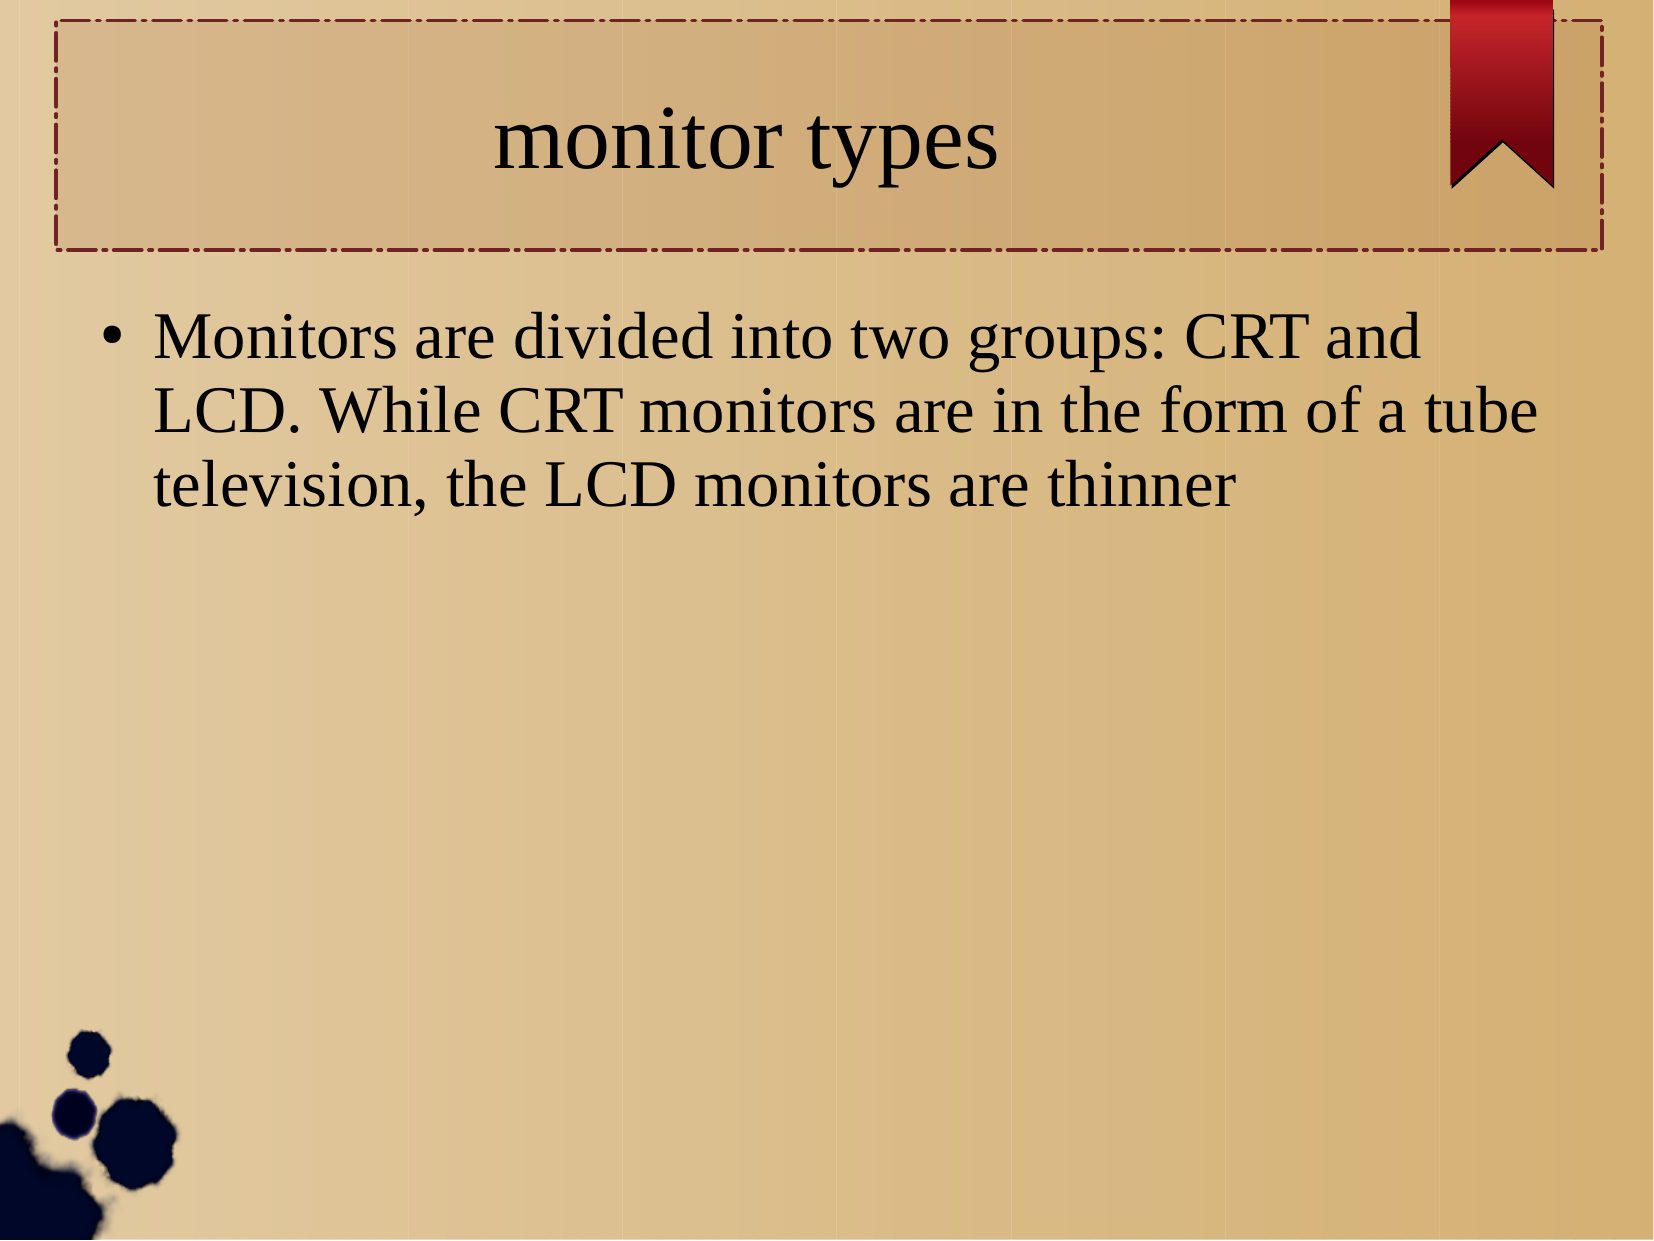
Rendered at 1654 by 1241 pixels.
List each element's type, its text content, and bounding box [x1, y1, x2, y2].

title monitor types [82, 47, 1412, 229]
list Monitors are divided into two groups: CRT and LCD. While CRT monitors are in the form of a tube television, the LCD monitors are thinner [82, 299, 1571, 1019]
